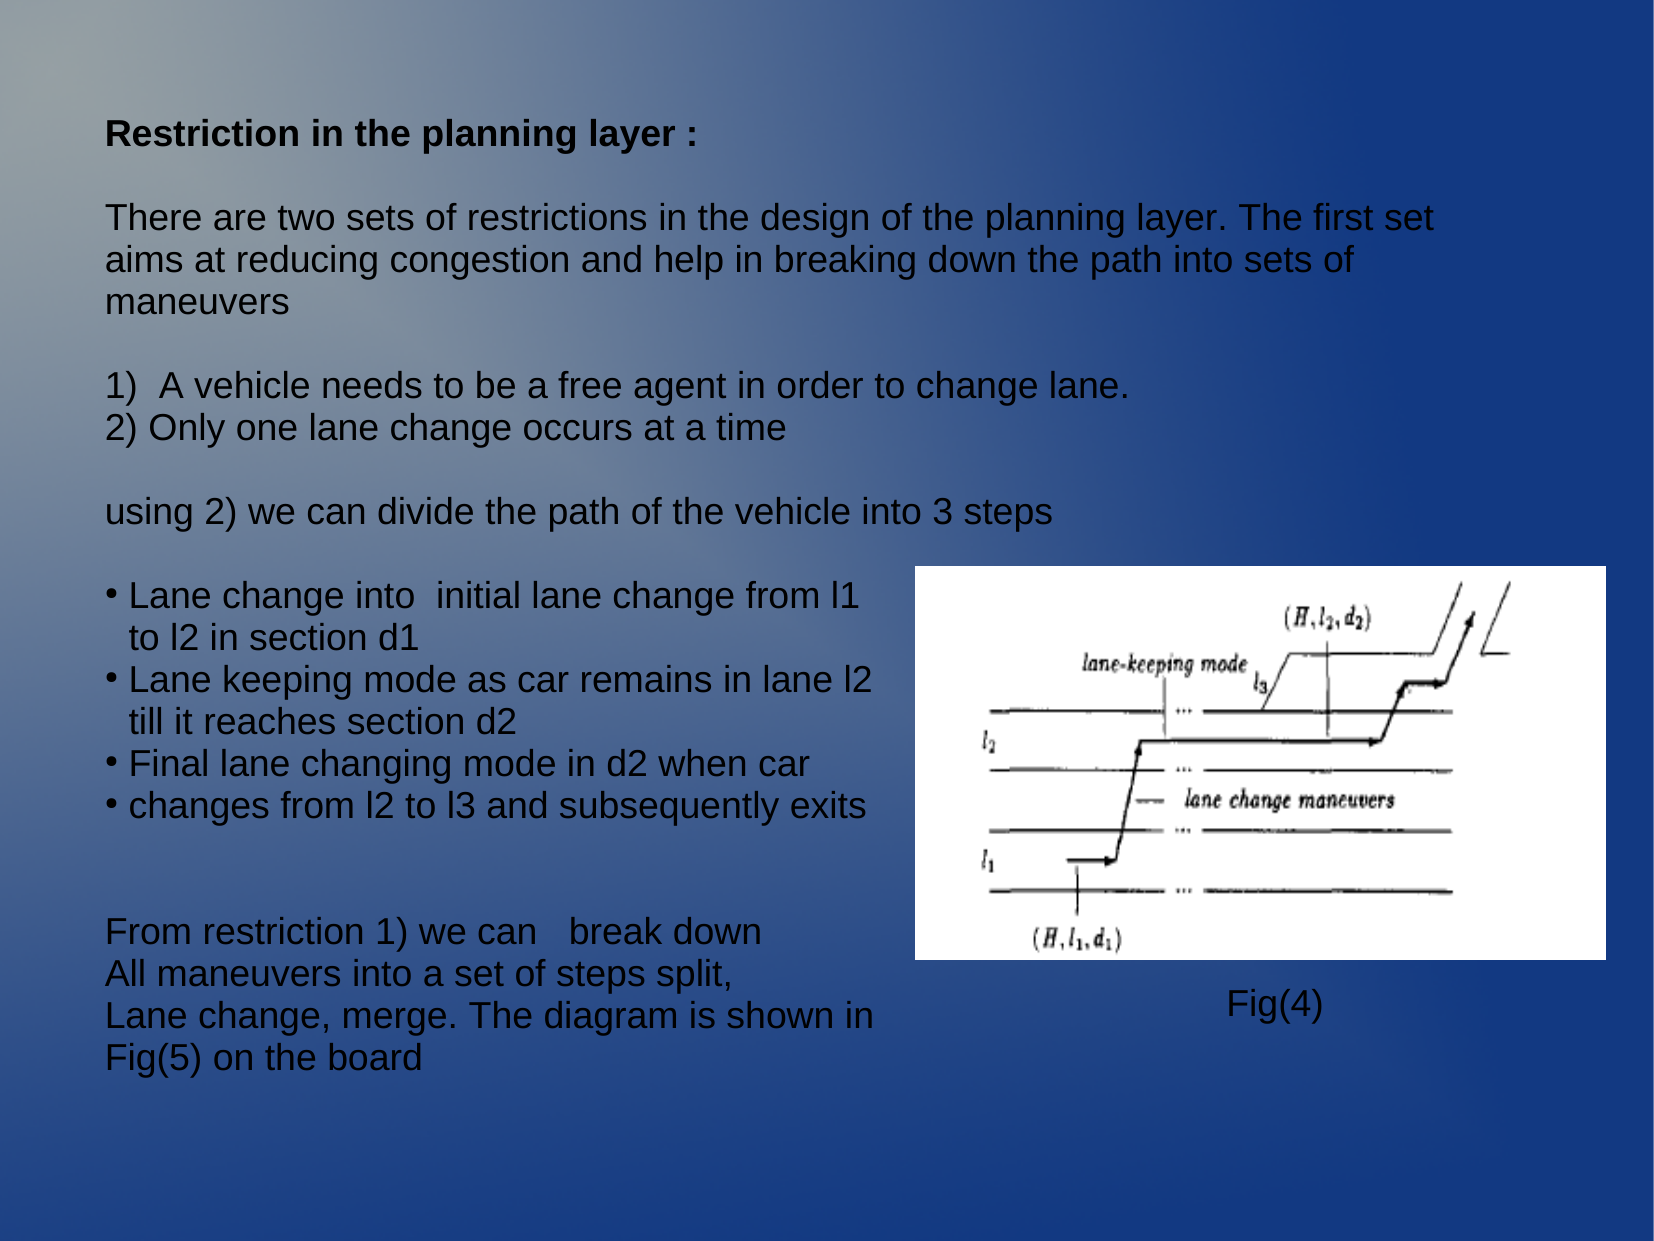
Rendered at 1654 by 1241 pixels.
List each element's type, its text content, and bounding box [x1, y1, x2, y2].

text_box Fig(4) [1110, 975, 1441, 1032]
picture [0, 0, 1654, 1241]
text_box Restriction in the planning layer : There are two sets of restrictions in the design of the planning layer. The first set aims at reducing congestion and help in breaking down the path into sets of maneuvers 1) A vehicle needs to be a free agent in order to change lane. 2) Only one lane change occurs at a time using 2) we can divide the path of the vehicle into 3 steps Lane change into initial lane change from l1 to l2 in section d1 Lane keeping mode as car remains in lane l2 till it reaches section d2 Final lane changing mode in d2 when car changes from l2 to l3 and subsequently exits From restriction 1) we can break down All maneuvers into a set of steps split, Lane change, merge. The diagram is shown in Fig(5) on the board [90, 105, 1531, 1086]
